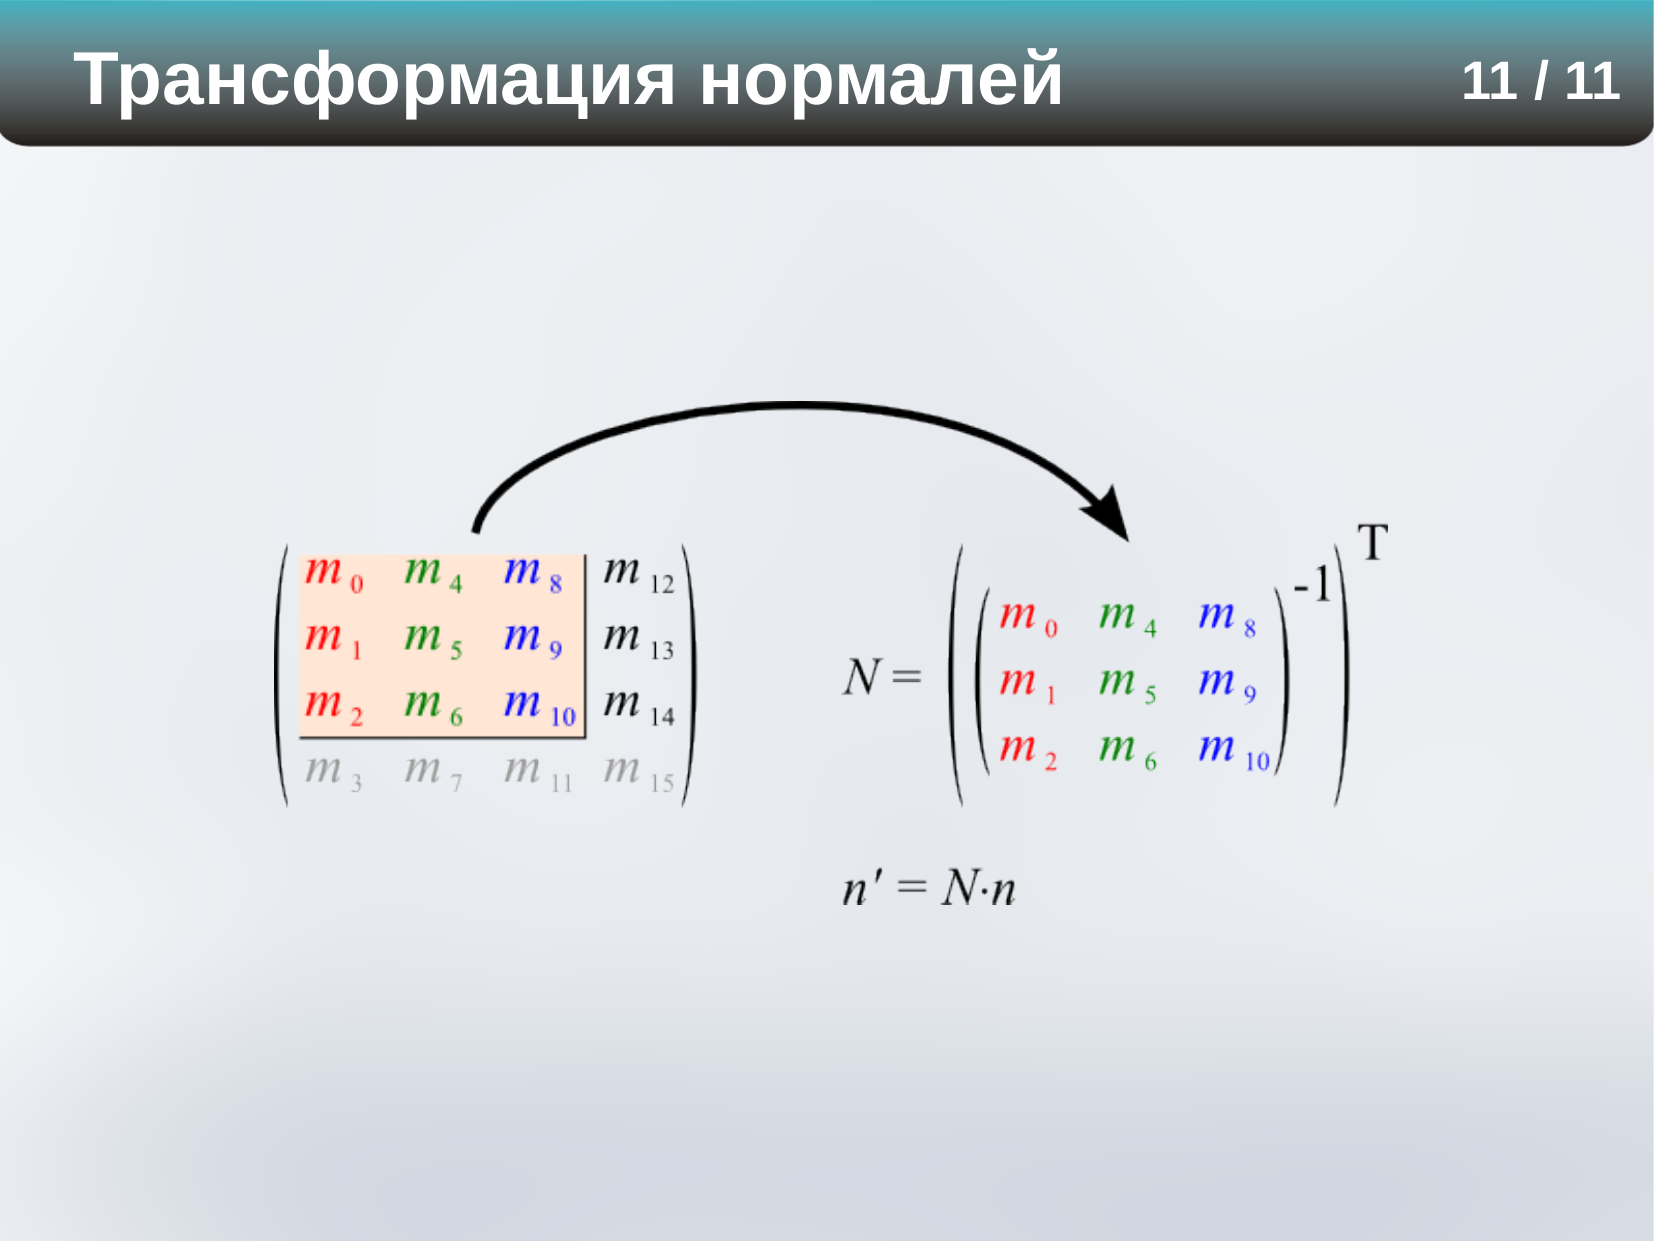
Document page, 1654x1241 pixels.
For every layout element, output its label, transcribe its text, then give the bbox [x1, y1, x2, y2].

text_box <number> / 11 [1446, 42, 1654, 179]
text_box Трансформация нормалей [59, 29, 1329, 129]
picture [0, 0, 1654, 1241]
